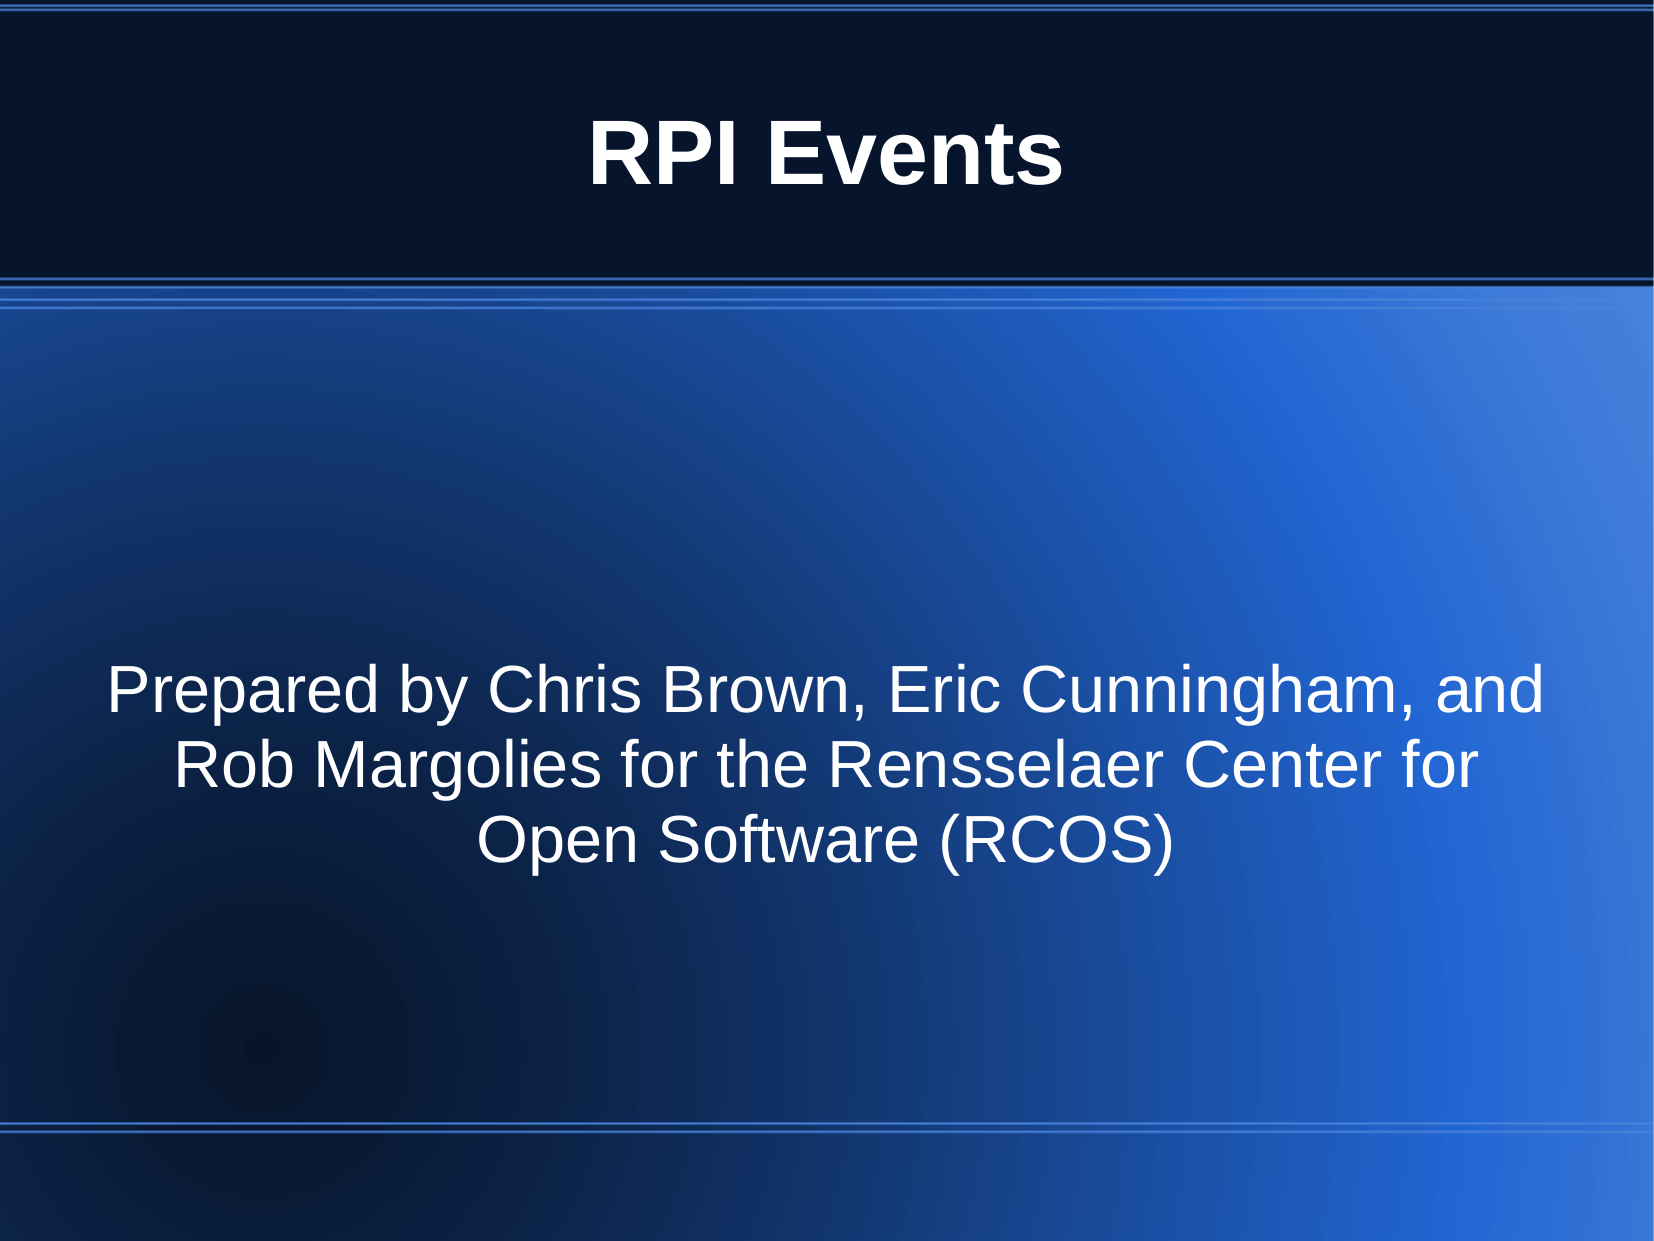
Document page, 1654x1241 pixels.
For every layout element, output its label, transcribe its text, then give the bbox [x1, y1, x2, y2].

title RPI Events [82, 49, 1571, 257]
subtitle Prepared by Chris Brown, Eric Cunningham, and Rob Margolies for the Rensselaer Center for Open Software (RCOS) [82, 362, 1571, 1167]
picture [0, 0, 1654, 1241]
